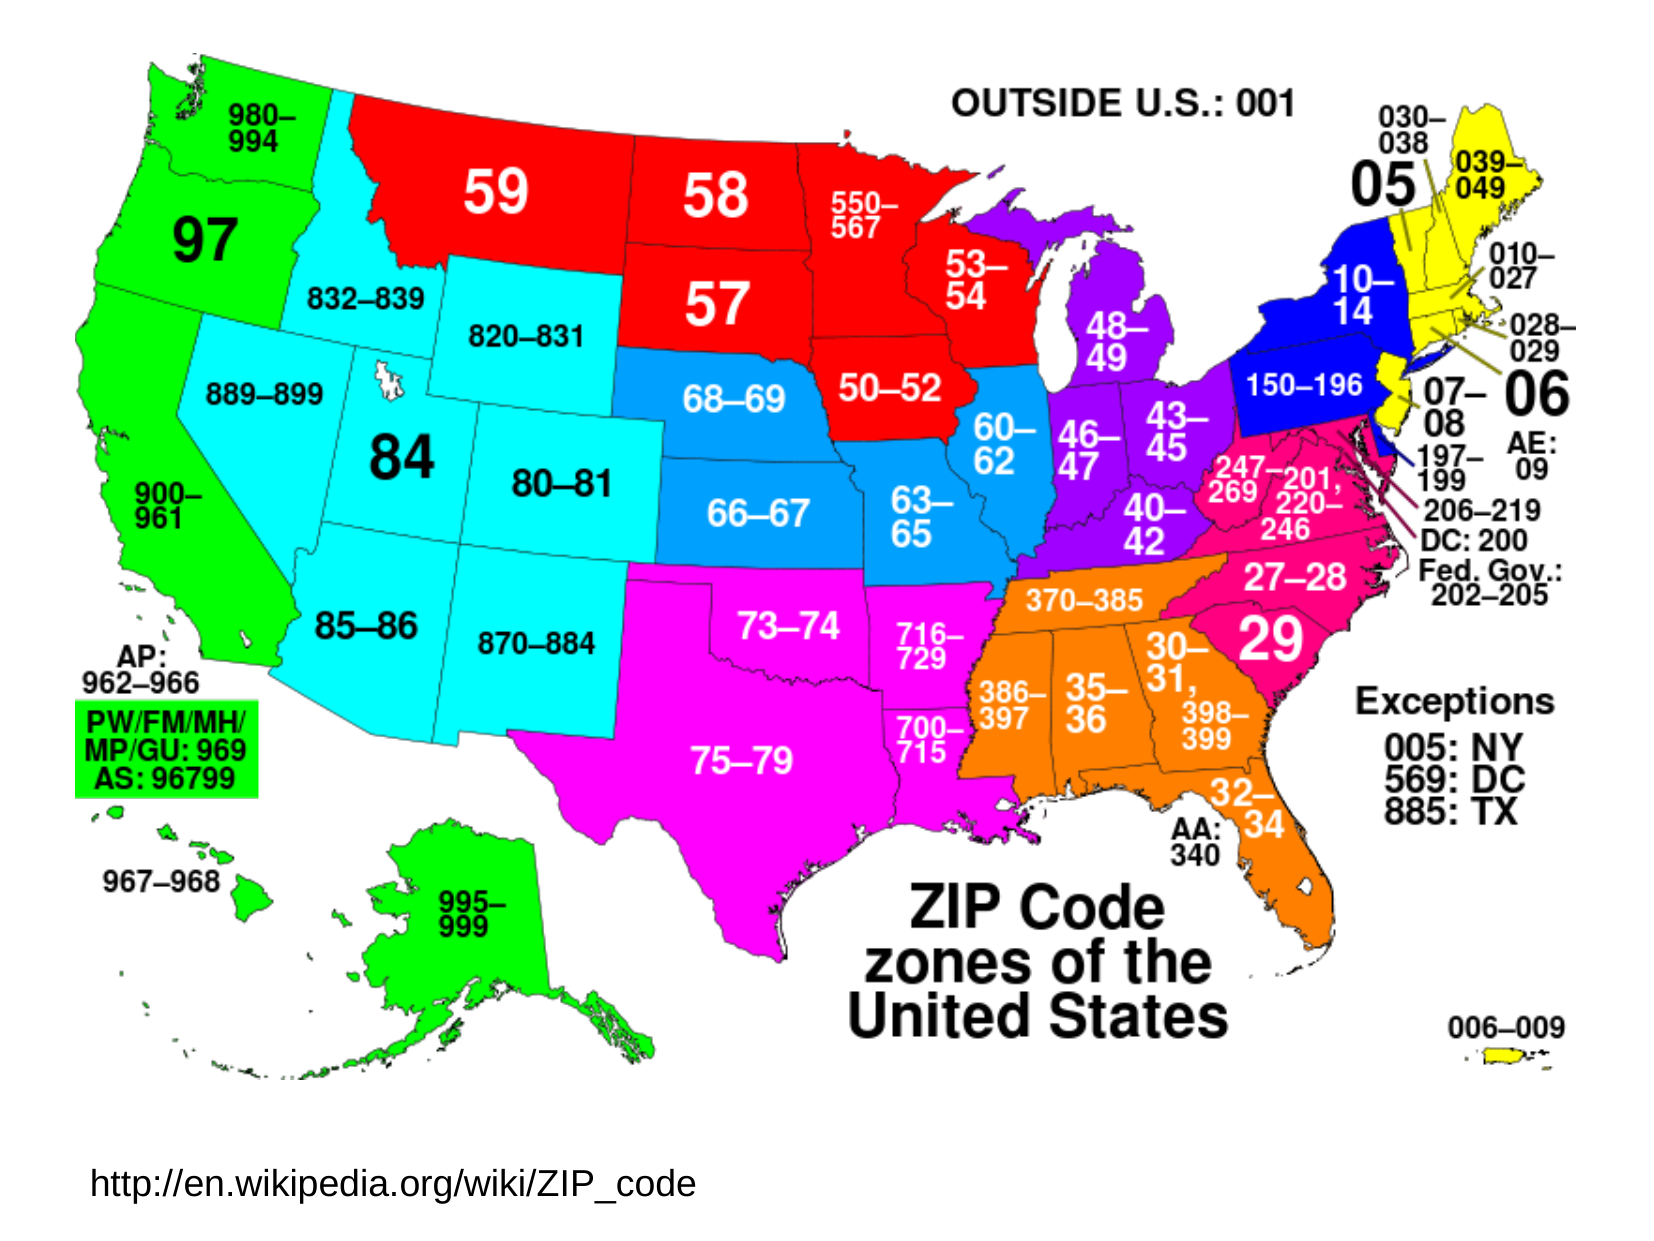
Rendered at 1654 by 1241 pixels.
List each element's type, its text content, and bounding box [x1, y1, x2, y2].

text_box http://en.wikipedia.org/wiki/ZIP_code [75, 1155, 714, 1212]
picture [75, 53, 1576, 1081]
